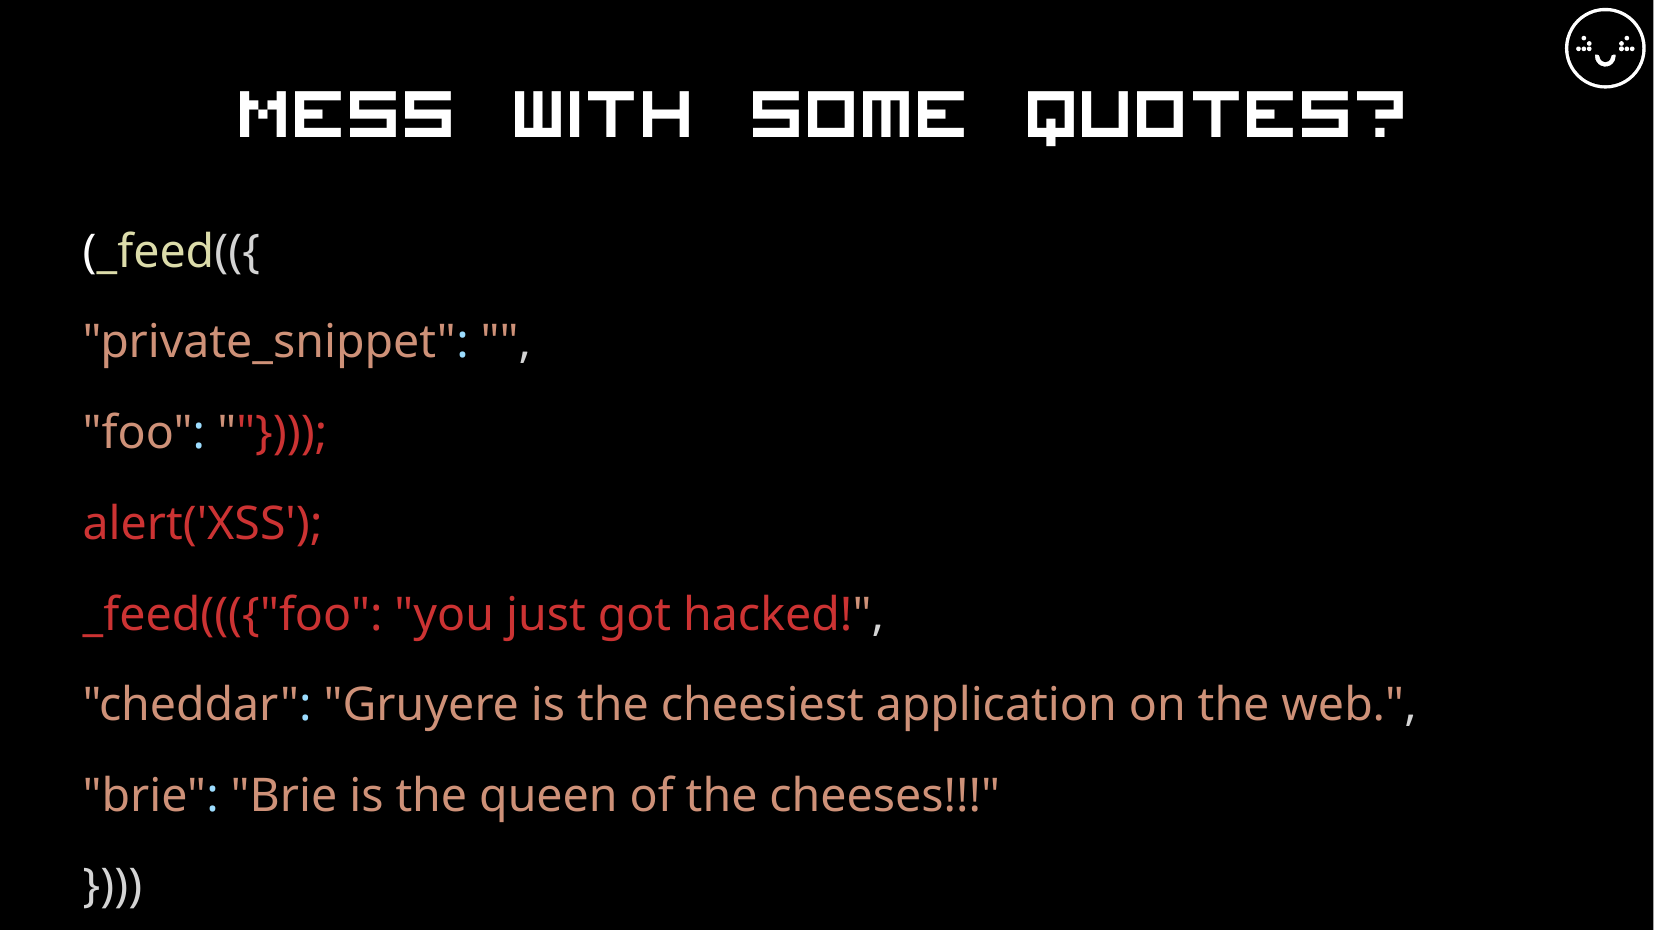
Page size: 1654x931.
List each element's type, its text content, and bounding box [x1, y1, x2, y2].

list (_feed(({ "private_snippet": "", "foo": ""}))); alert('XSS'); _feed((({"foo": "you just got hacked!", "cheddar": "Gruyere is the cheesiest application on the web.", "brie": "Brie is the queen of the cheeses!!!" }))) [82, 217, 1625, 916]
title Mess with some quotes? [82, 37, 1571, 193]
